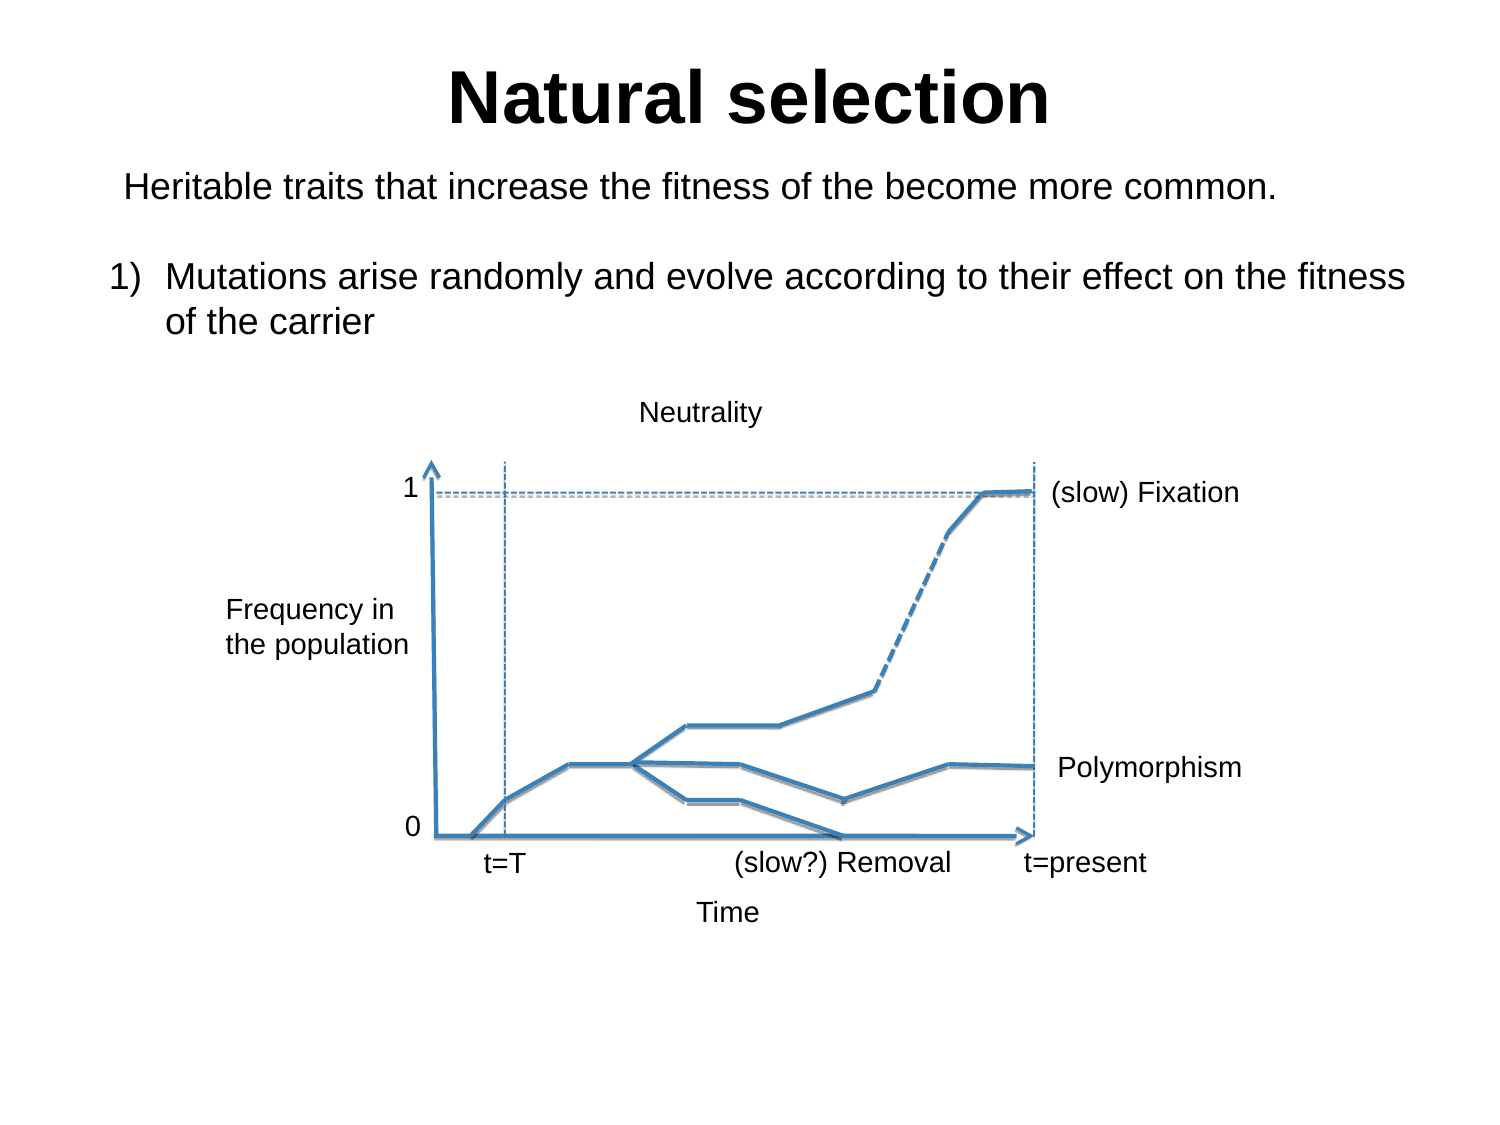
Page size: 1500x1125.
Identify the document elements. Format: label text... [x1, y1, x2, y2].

text_box (slow?) Removal [719, 835, 967, 886]
text_box 1 [387, 460, 434, 511]
text_box t=present [1009, 835, 1162, 886]
text_box (slow) Fixation [1036, 465, 1255, 516]
text_box Time [681, 886, 799, 937]
title Natural selection [75, 0, 1425, 146]
text_box Frequency in the population [210, 583, 432, 669]
text_box Neutrality [624, 385, 778, 436]
text_box Polymorphism [1042, 740, 1258, 791]
list Heritable traits that increase the fitness of the become more common. Mutations arise randomly and evolve according to their effect on the fitness of the carrier [75, 146, 1425, 363]
text_box t=T [468, 837, 542, 887]
text_box 0 [390, 799, 436, 850]
